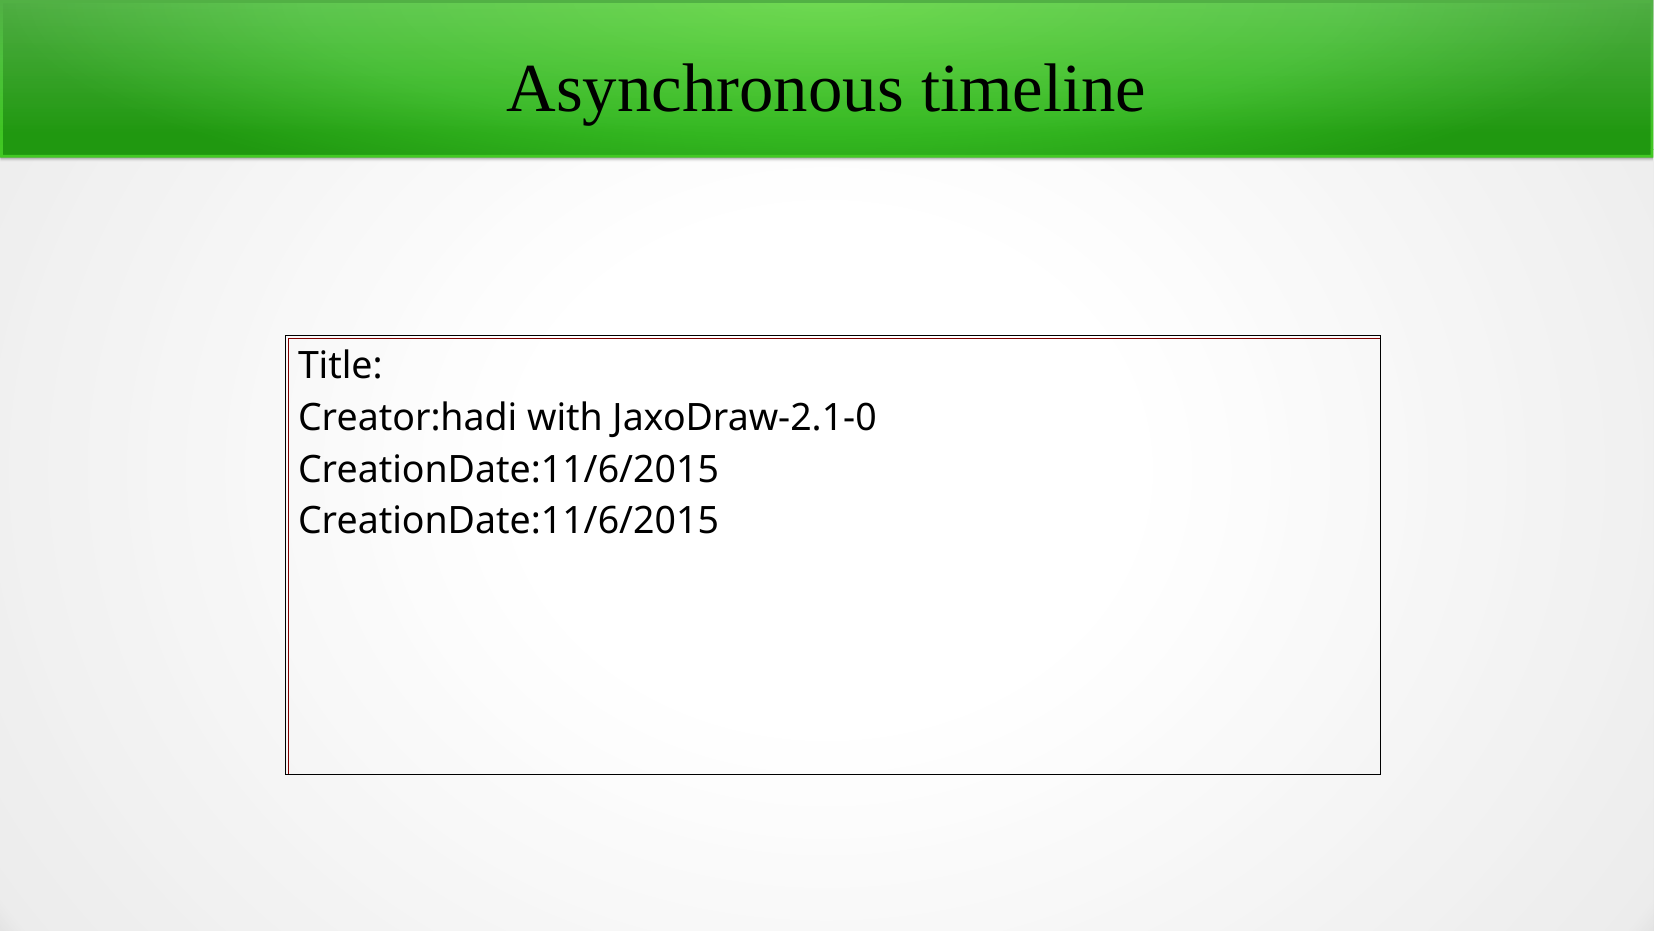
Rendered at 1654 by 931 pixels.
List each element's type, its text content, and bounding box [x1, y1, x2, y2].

picture [285, 335, 1381, 775]
title Asynchronous timeline [82, 35, 1571, 142]
